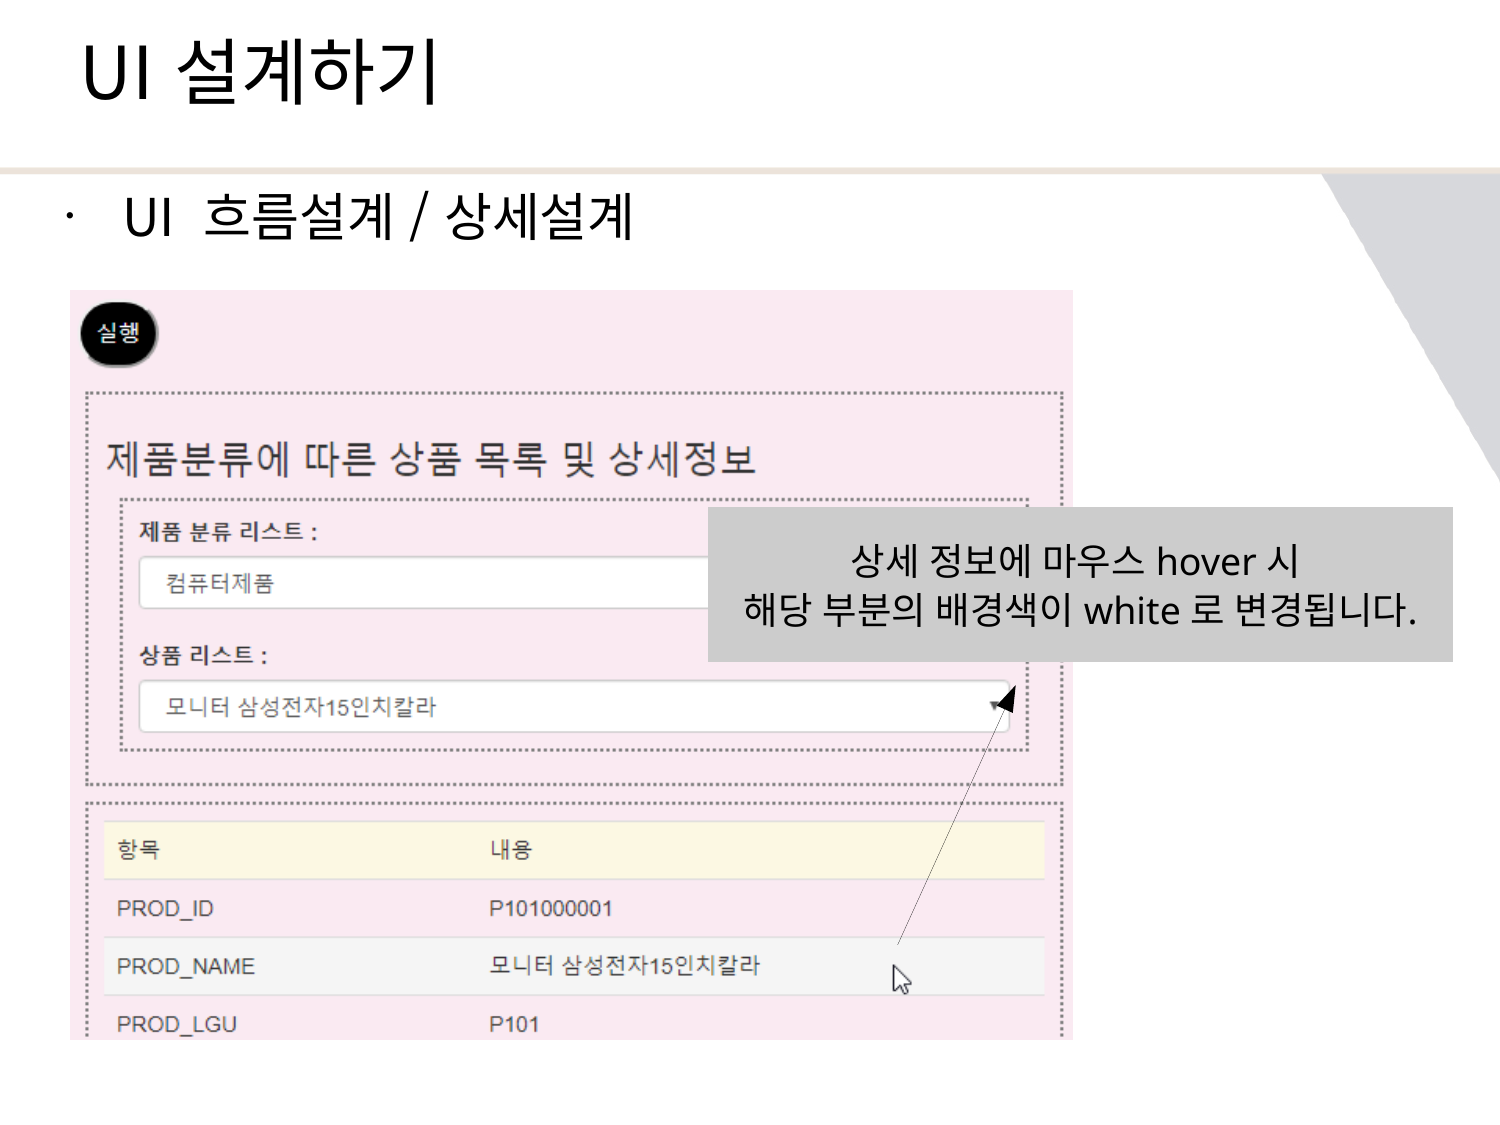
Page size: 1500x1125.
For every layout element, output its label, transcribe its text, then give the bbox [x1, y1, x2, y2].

text_box 상세 정보에 마우스 hover 시 해당 부분의 배경색이 white 로 변경됩니다. [708, 507, 1453, 662]
title UI 설계하기 [64, 19, 1322, 151]
list UI 흐름설계 / 상세설계 [51, 177, 1442, 1114]
picture [0, 0, 1500, 1125]
